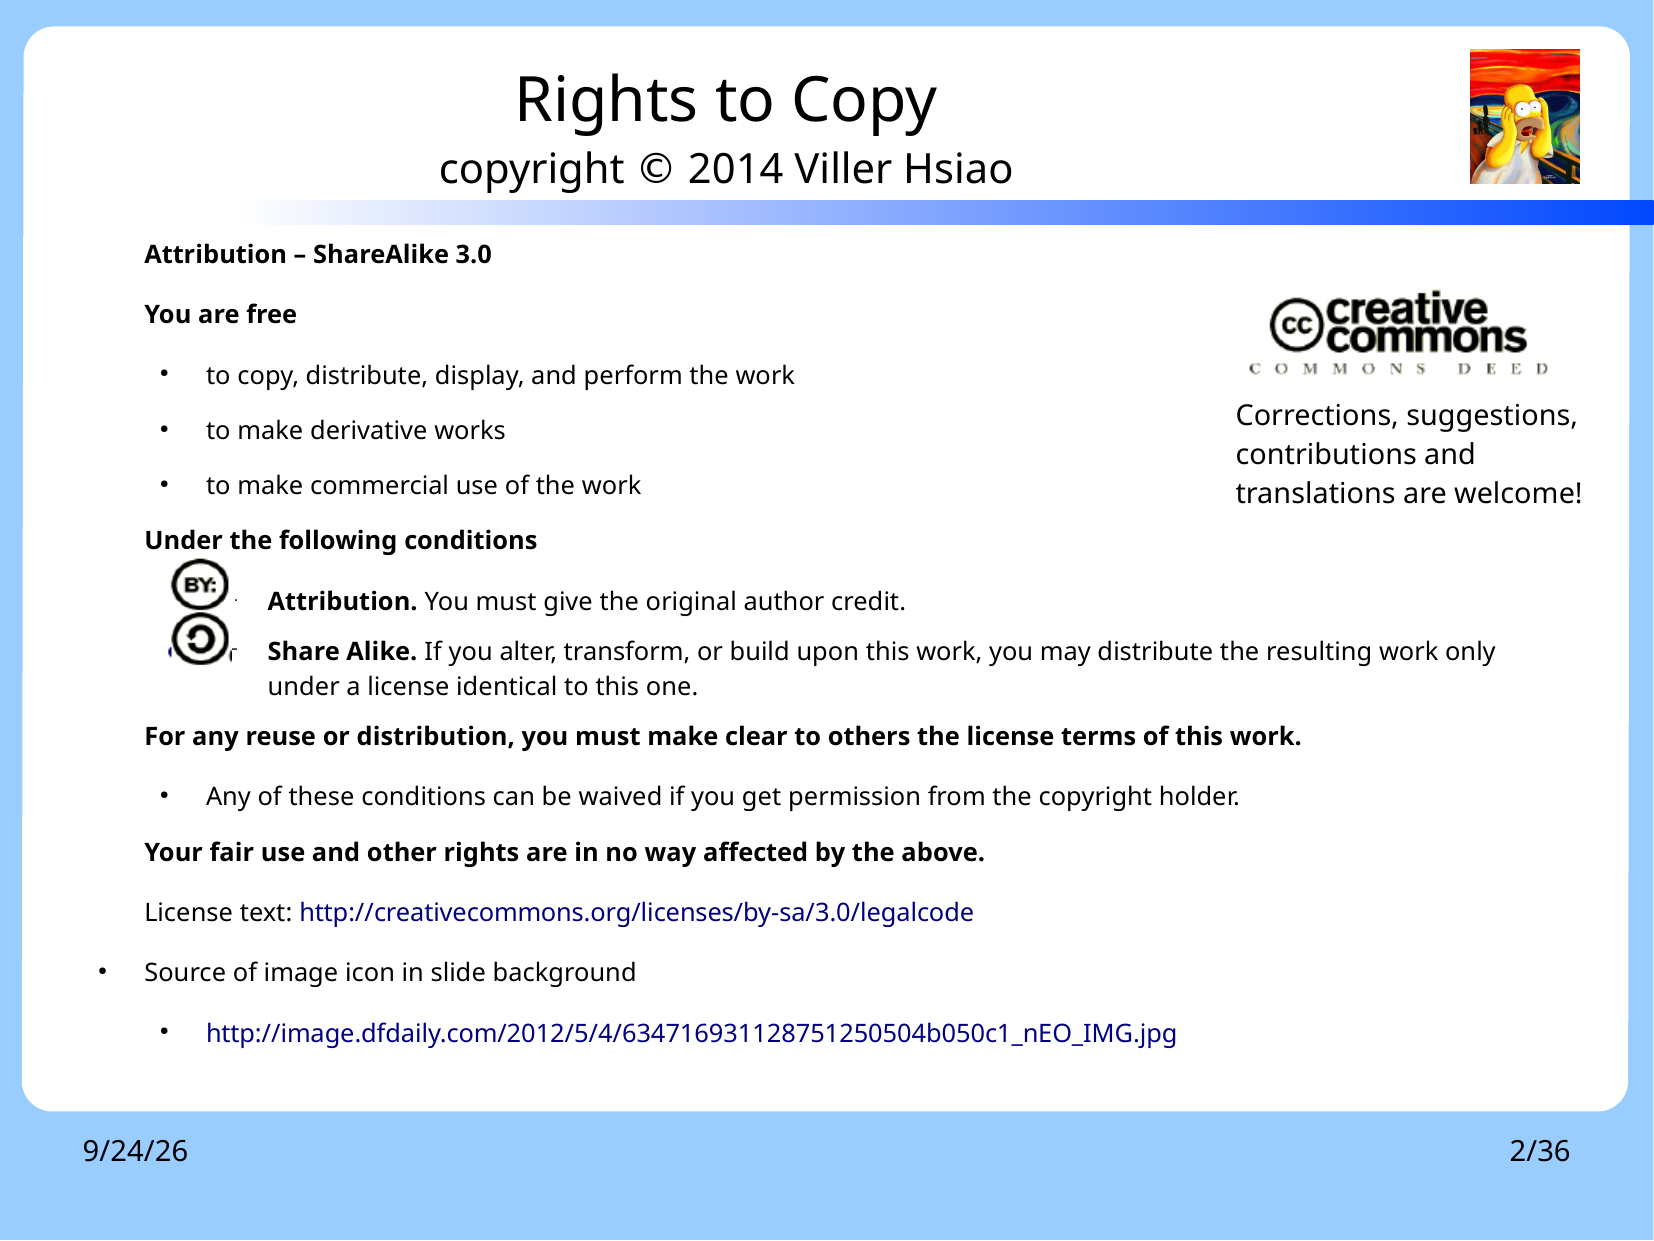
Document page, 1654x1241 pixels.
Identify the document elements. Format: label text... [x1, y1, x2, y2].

picture [1470, 49, 1580, 184]
list Attribution – ShareAlike 3.0 You are free to copy, distribute, display, and perform the work to make derivative works to make commercial use of the work Under the following conditions Attribution. You must give the original author credit. Share Alike. If you alter, transform, or build upon this work, you may distribute the resulting work only under a license identical to this one. For any reuse or distribution, you must make clear to others the license terms of this work. Any of these conditions can be waived if you get permission from the copyright holder. Your fair use and other rights are in no way affected by the above. License text: http://creativecommons.org/licenses/by-sa/3.0/legalcode Source of image icon in slide background http://image.dfdaily.com/2012/5/4/634716931128751250504b050c1_nEO_IMG.jpg [82, 236, 1571, 1055]
picture [165, 549, 235, 668]
text_box Corrections, suggestions, contributions and translations are welcome! [1181, 394, 1595, 514]
picture [1228, 259, 1577, 384]
title Rights to Copy copyright © 2014 Viller Hsiao [82, 49, 1371, 201]
